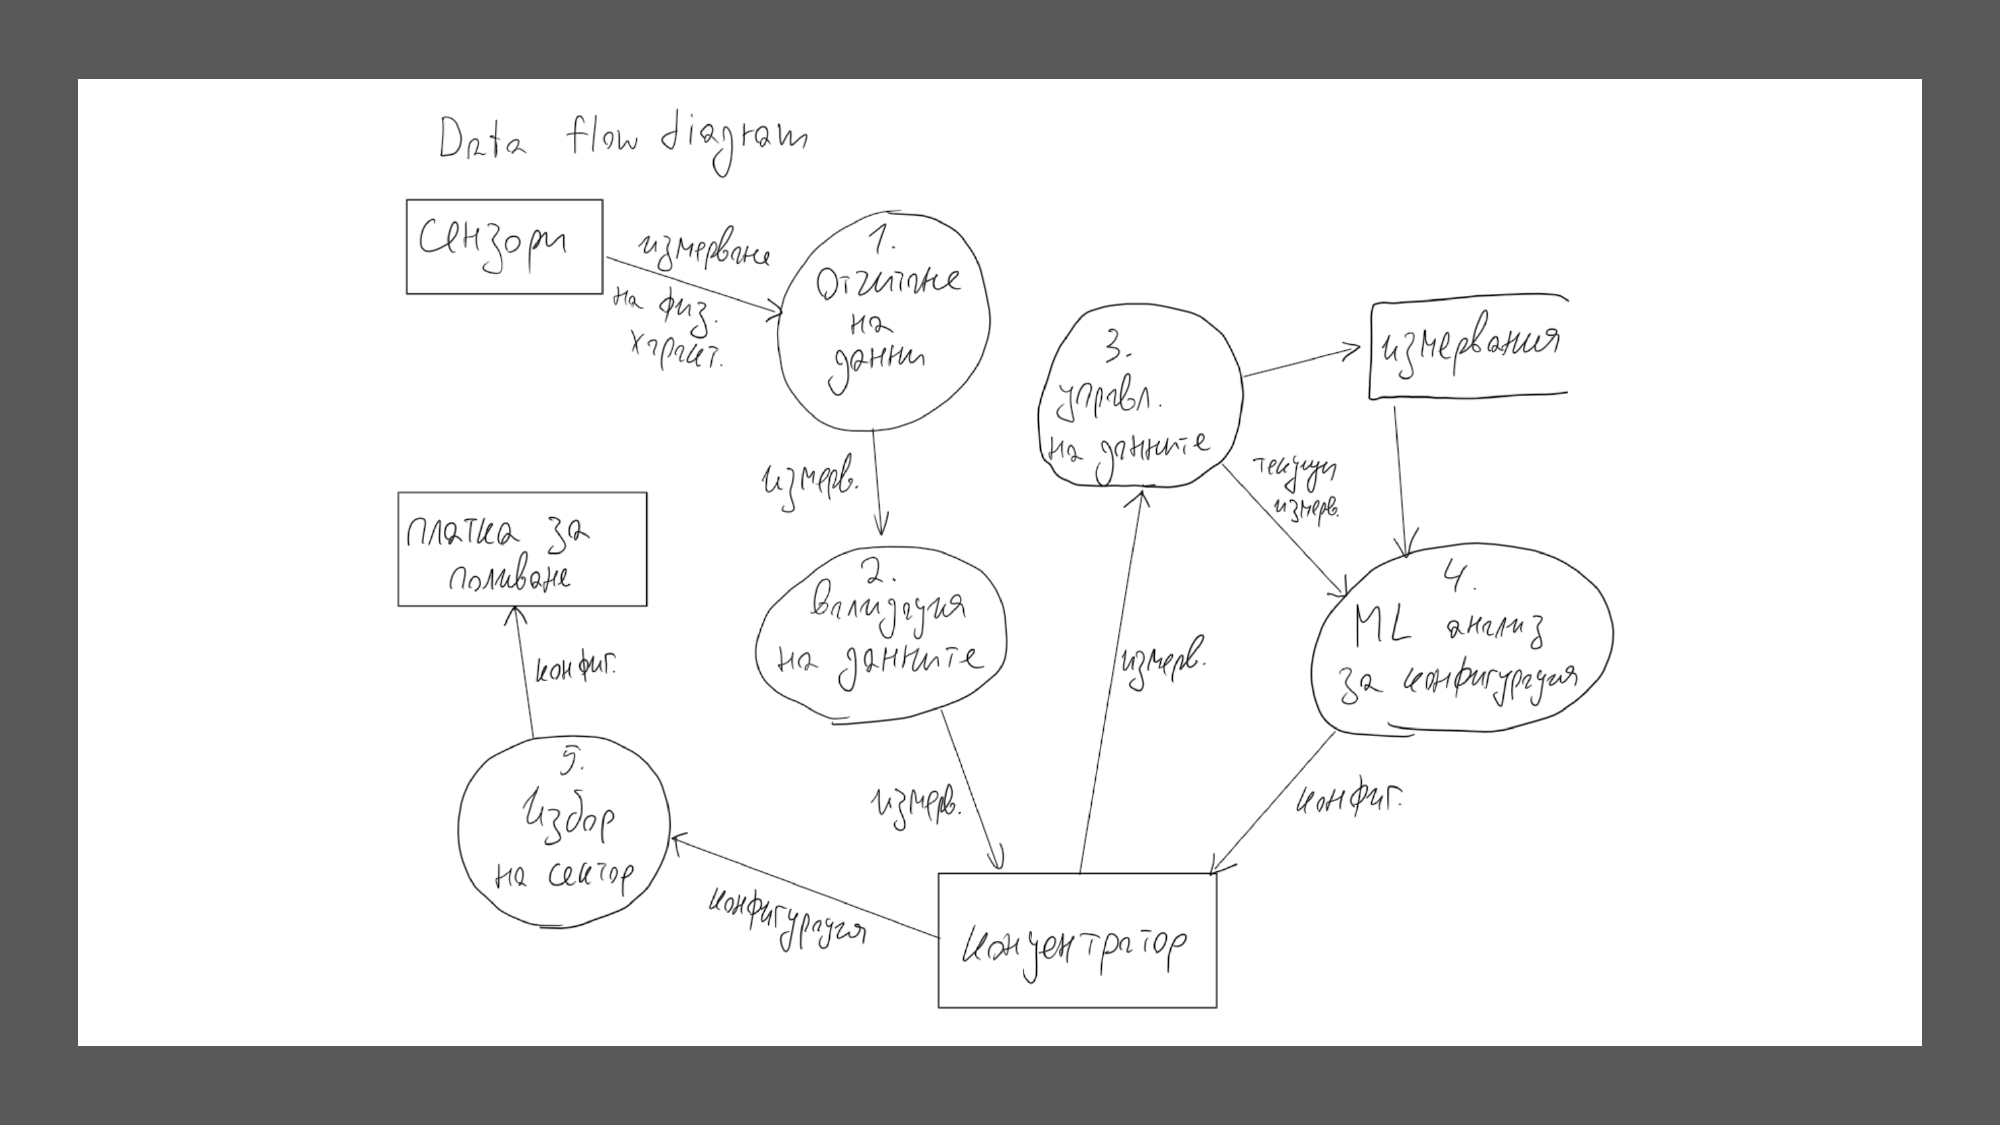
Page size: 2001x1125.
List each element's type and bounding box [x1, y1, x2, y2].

picture [382, 105, 1618, 1020]
text_box [0, 0, 2000, 1125]
